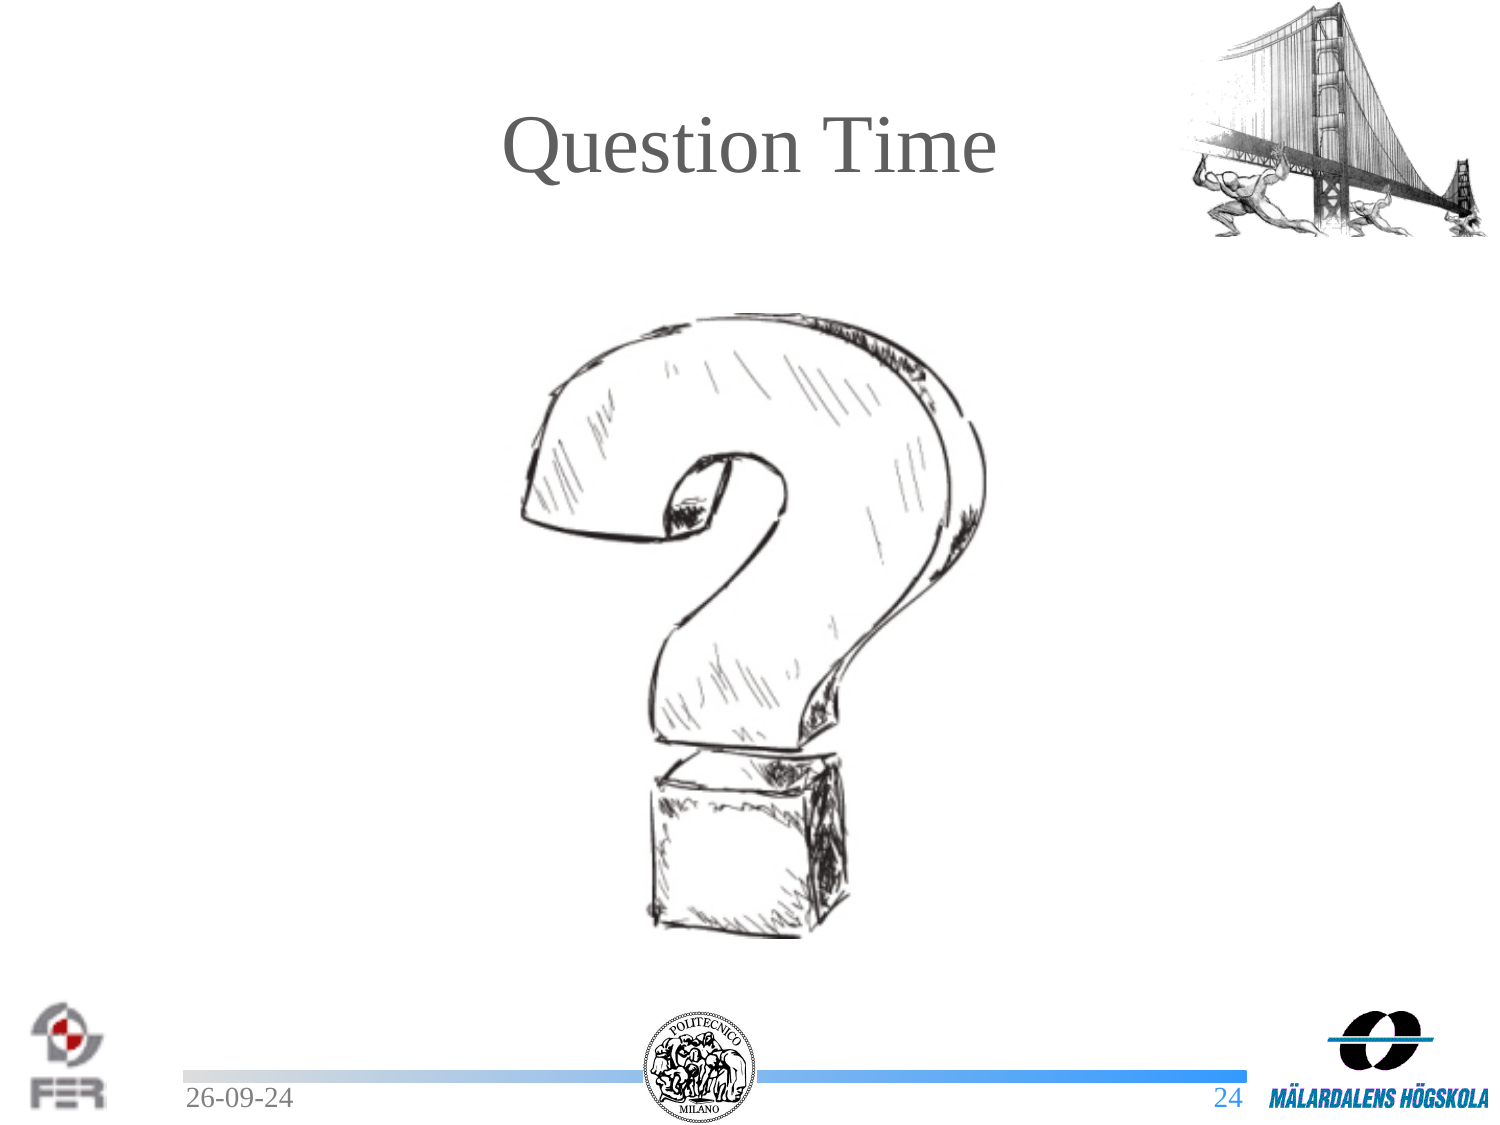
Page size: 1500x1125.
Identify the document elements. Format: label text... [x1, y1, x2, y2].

picture [643, 1011, 757, 1123]
picture [1454, 1091, 1459, 1108]
text_box <numero> [1186, 1070, 1258, 1114]
picture [440, 313, 1066, 939]
picture [1175, 0, 1488, 237]
picture [29, 987, 107, 1125]
picture [1368, 1093, 1374, 1104]
title Question Time [75, 45, 1175, 233]
picture [1435, 1096, 1441, 1104]
picture [1269, 1011, 1488, 1108]
text_box 13-12-18 [171, 1070, 396, 1114]
